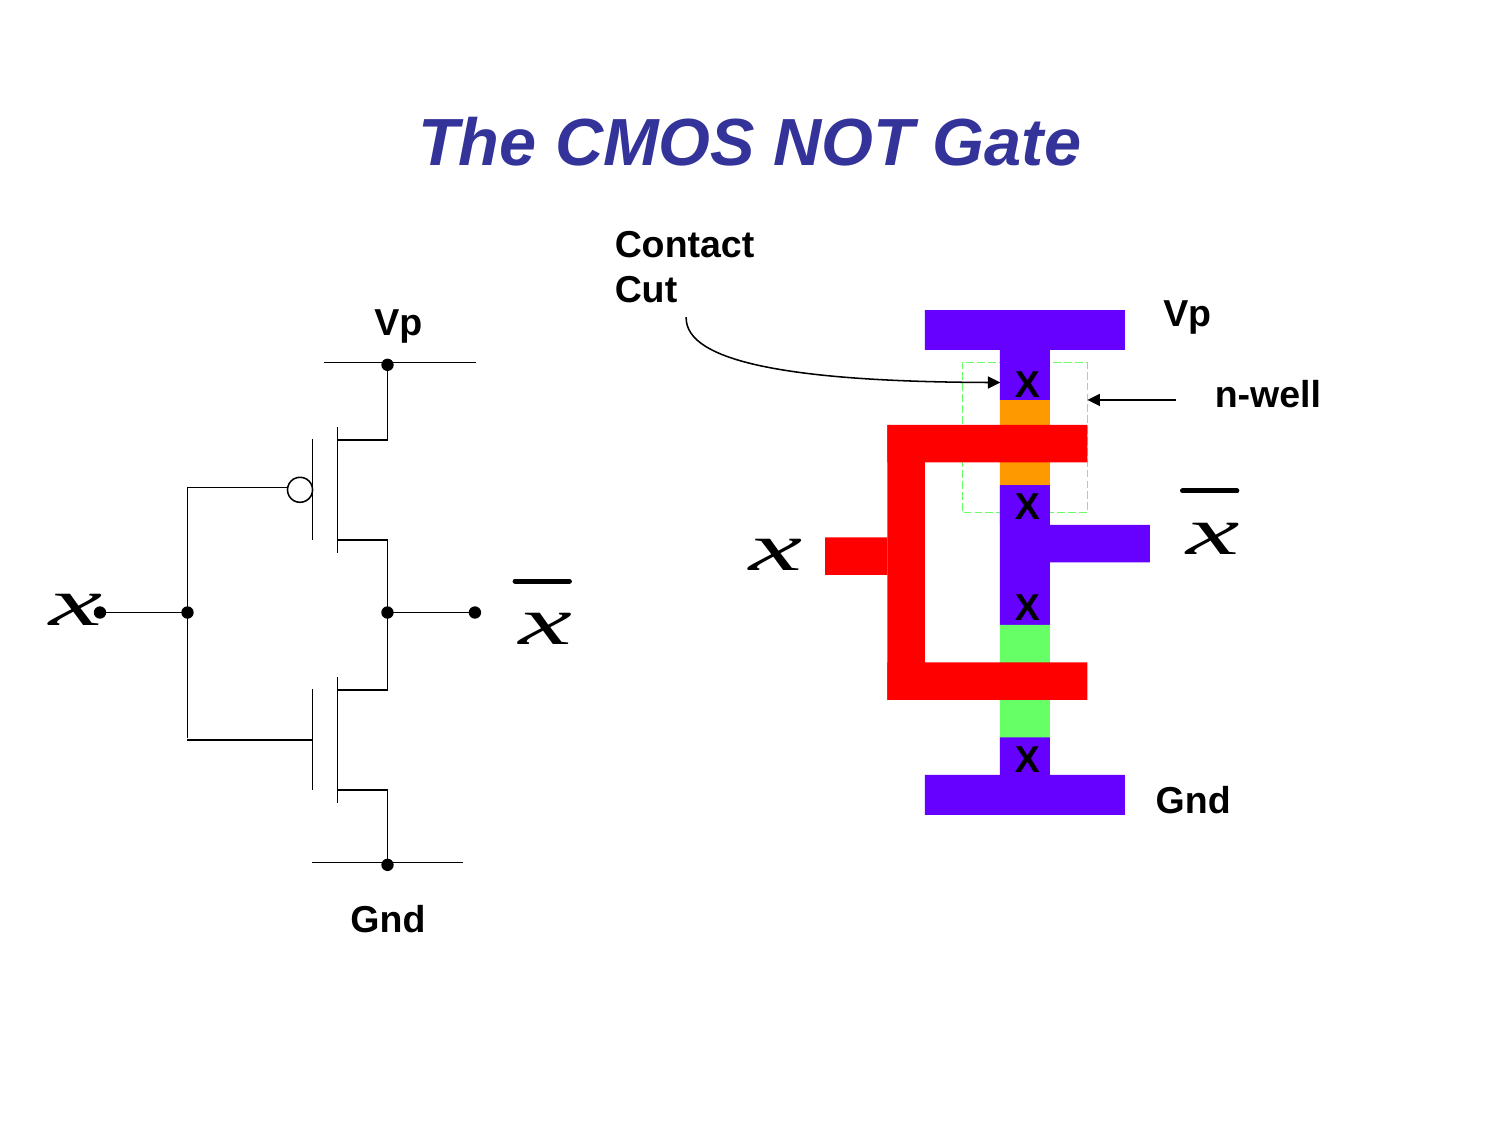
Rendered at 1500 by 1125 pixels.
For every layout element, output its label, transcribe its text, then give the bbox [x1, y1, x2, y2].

chart [495, 565, 596, 662]
chart [725, 525, 826, 588]
text_box X [1000, 727, 1055, 788]
chart [24, 580, 126, 643]
text_box X [1000, 474, 1055, 536]
text_box [924, 310, 1125, 381]
title The CMOS NOT Gate [75, 45, 1426, 233]
text_box X [1000, 574, 1055, 636]
text_box Gnd [335, 887, 441, 948]
chart [1162, 474, 1263, 572]
text_box Gnd [1140, 768, 1246, 829]
text_box Vp [1148, 280, 1227, 342]
text_box Vp [359, 289, 438, 351]
text_box [826, 384, 1150, 815]
text_box X [1000, 352, 1055, 413]
text_box Contact Cut [599, 212, 773, 318]
text_box n-well [1200, 362, 1337, 423]
